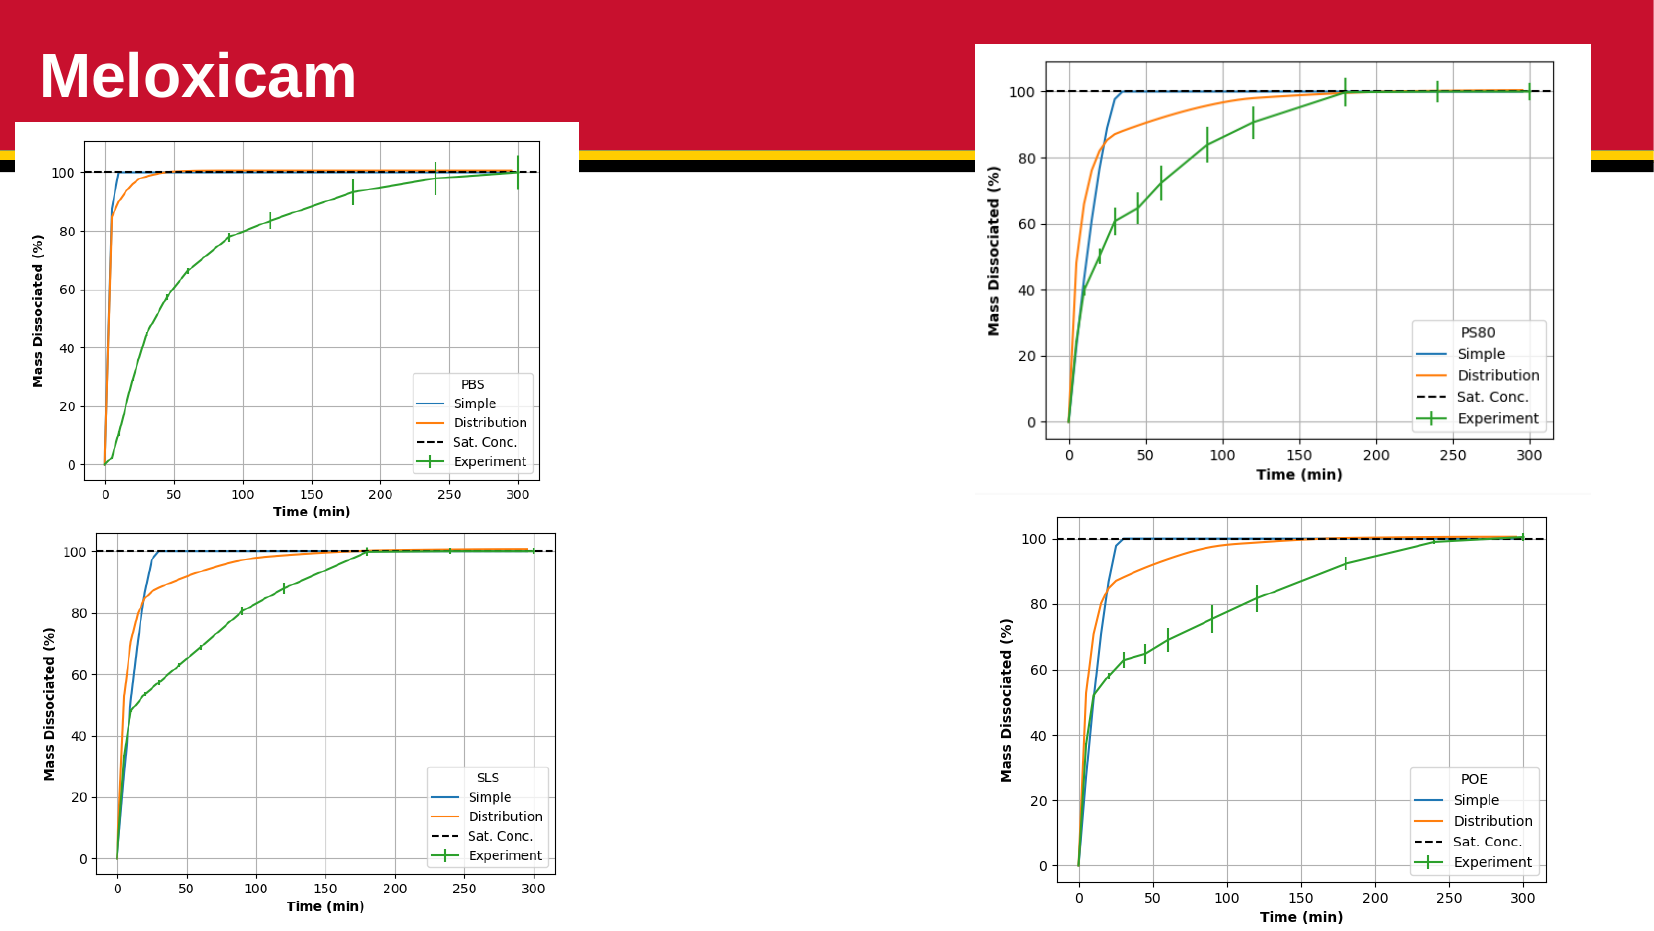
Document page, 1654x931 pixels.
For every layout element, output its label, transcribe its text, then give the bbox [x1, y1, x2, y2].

picture [15, 122, 579, 916]
picture [975, 44, 1591, 496]
title Meloxicam [39, 19, 1531, 133]
picture [990, 509, 1561, 930]
